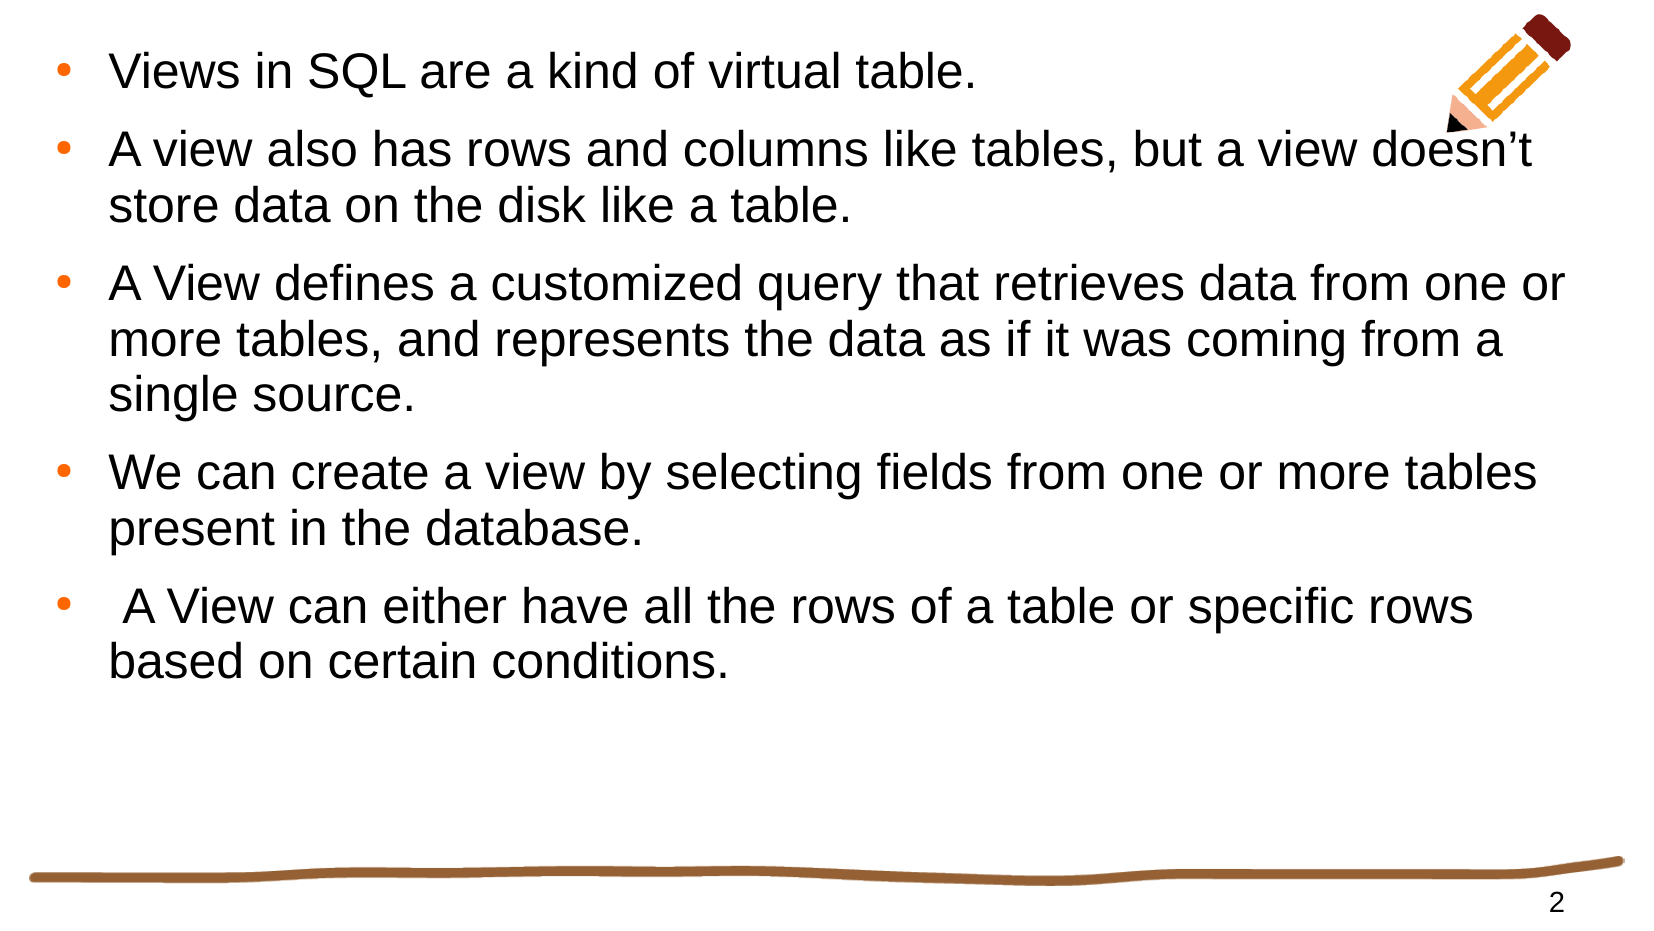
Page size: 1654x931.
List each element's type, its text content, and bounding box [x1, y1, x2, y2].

list Views in SQL are a kind of virtual table. A view also has rows and columns like tables, but a view doesn’t store data on the disk like a table. A View defines a customized query that retrieves data from one or more tables, and represents the data as if it was coming from a single source. We can create a view by selecting fields from one or more tables present in the database. A View can either have all the rows of a table or specific rows based on certain conditions. [37, 43, 1576, 863]
picture [1446, 14, 1571, 43]
picture [29, 856, 1625, 886]
